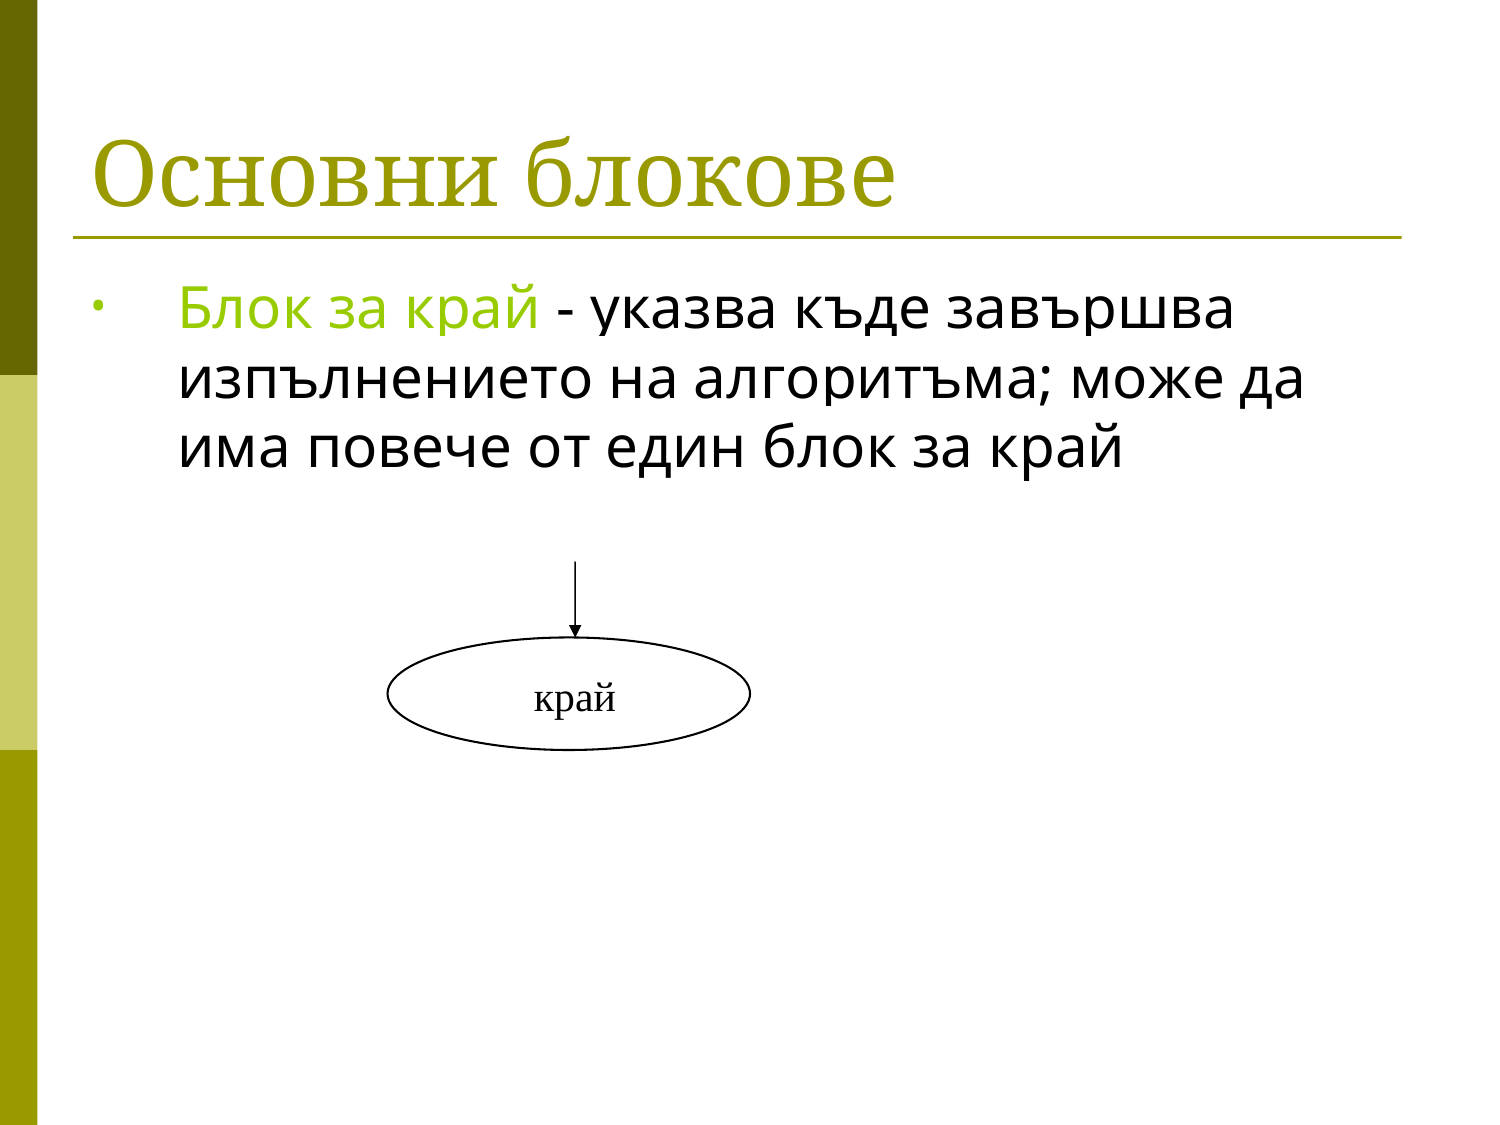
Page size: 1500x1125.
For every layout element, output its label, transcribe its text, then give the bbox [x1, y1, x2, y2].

list Блок за край - указва къде завършва изпълнението на алгоритъма; може да има повече от един блок за край [75, 262, 1426, 1006]
title Основни блокове [75, 45, 1426, 233]
text_box край [399, 662, 751, 728]
